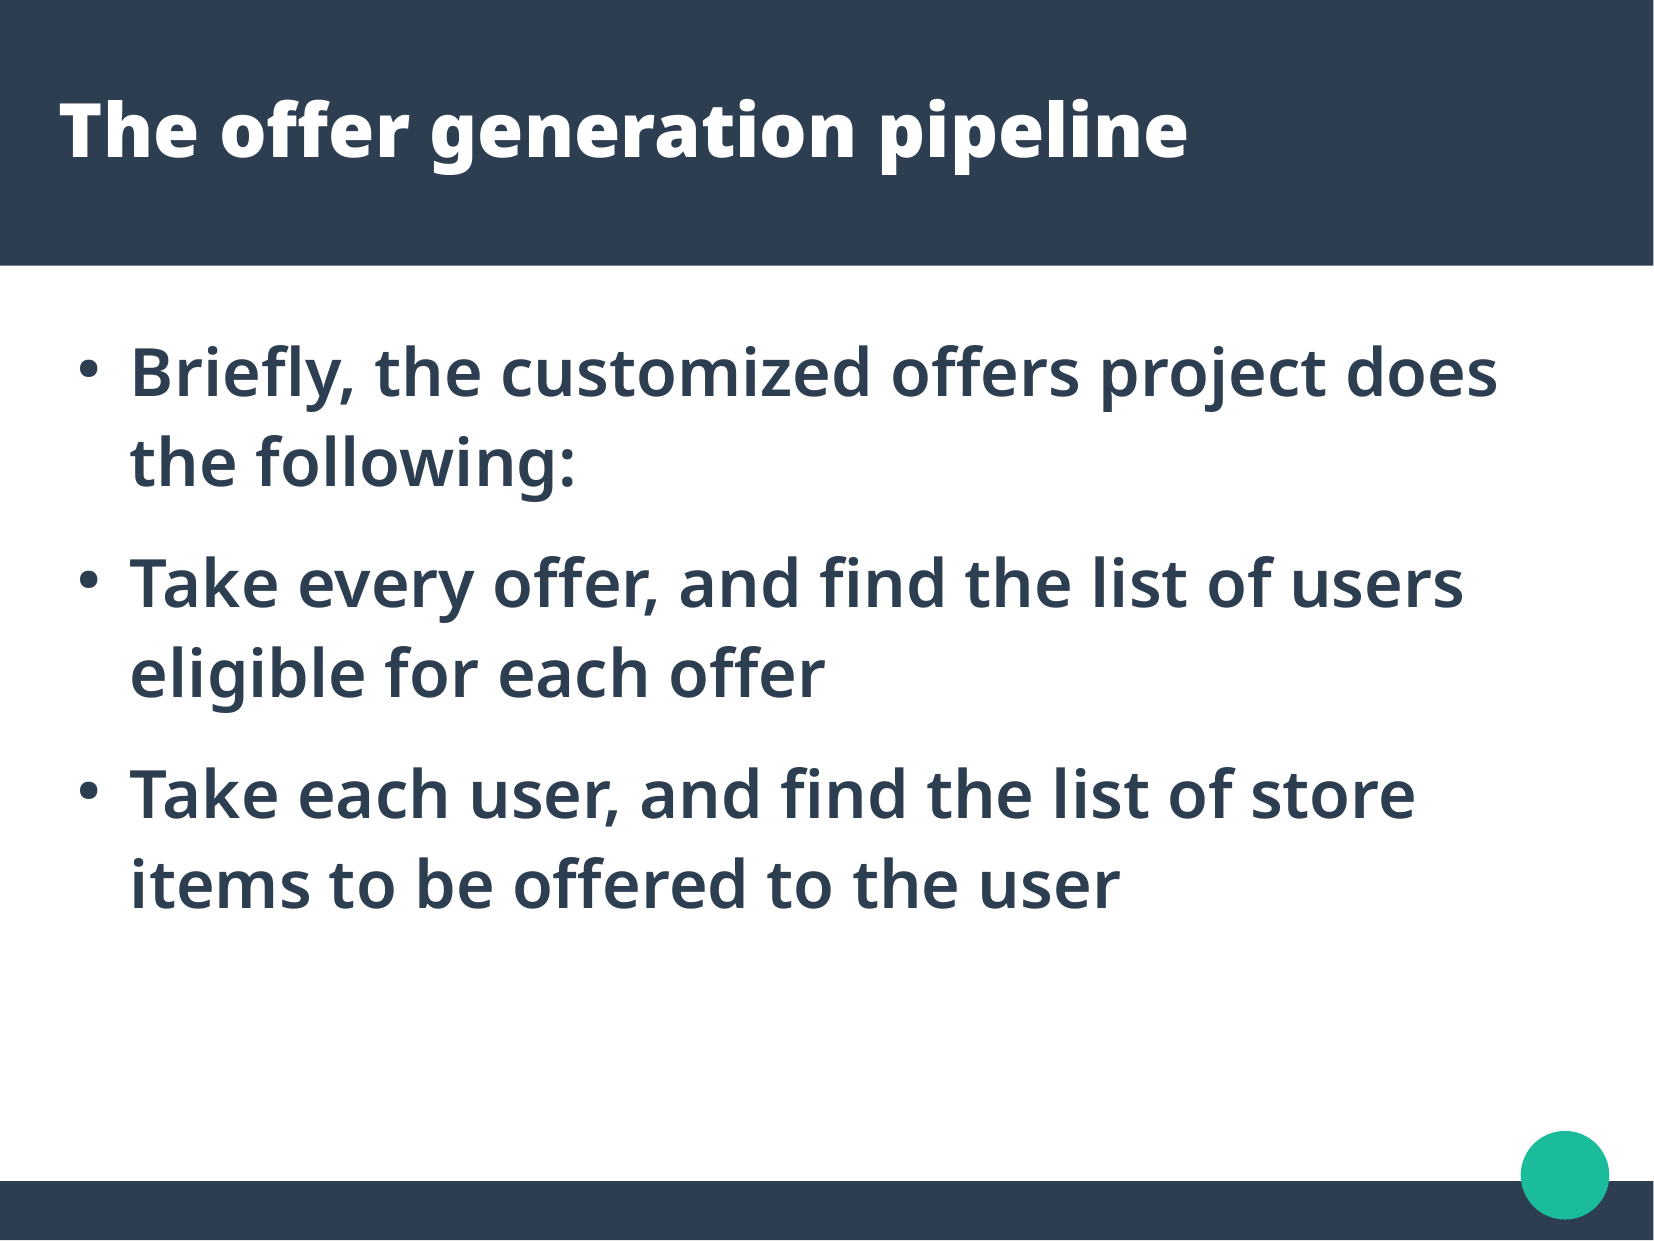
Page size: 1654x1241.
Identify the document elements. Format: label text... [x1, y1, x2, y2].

list Briefly, the customized offers project does the following: Take every offer, and find the list of users eligible for each offer Take each user, and find the list of store items to be offered to the user [59, 324, 1595, 1152]
title The offer generation pipeline [59, 49, 1595, 207]
